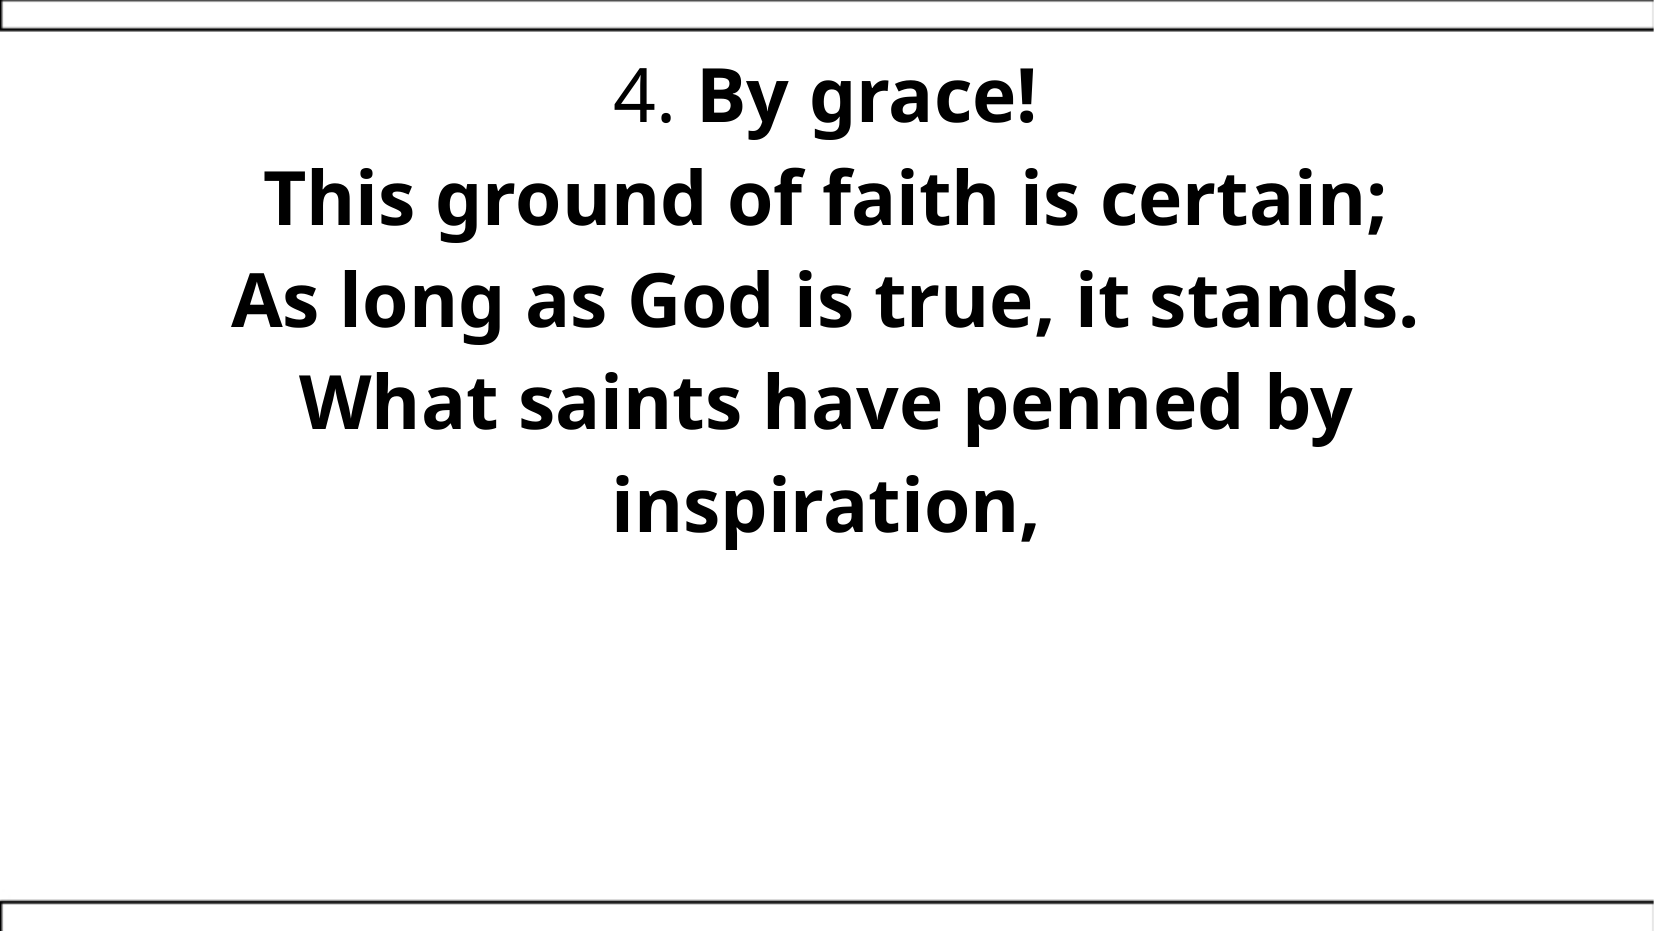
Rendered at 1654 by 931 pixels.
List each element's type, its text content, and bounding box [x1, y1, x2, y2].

text_box 4. By grace! This ground of faith is certain; As long as God is true, it stands. What saints have penned by inspiration, [105, 35, 1548, 550]
picture [0, 0, 1654, 931]
